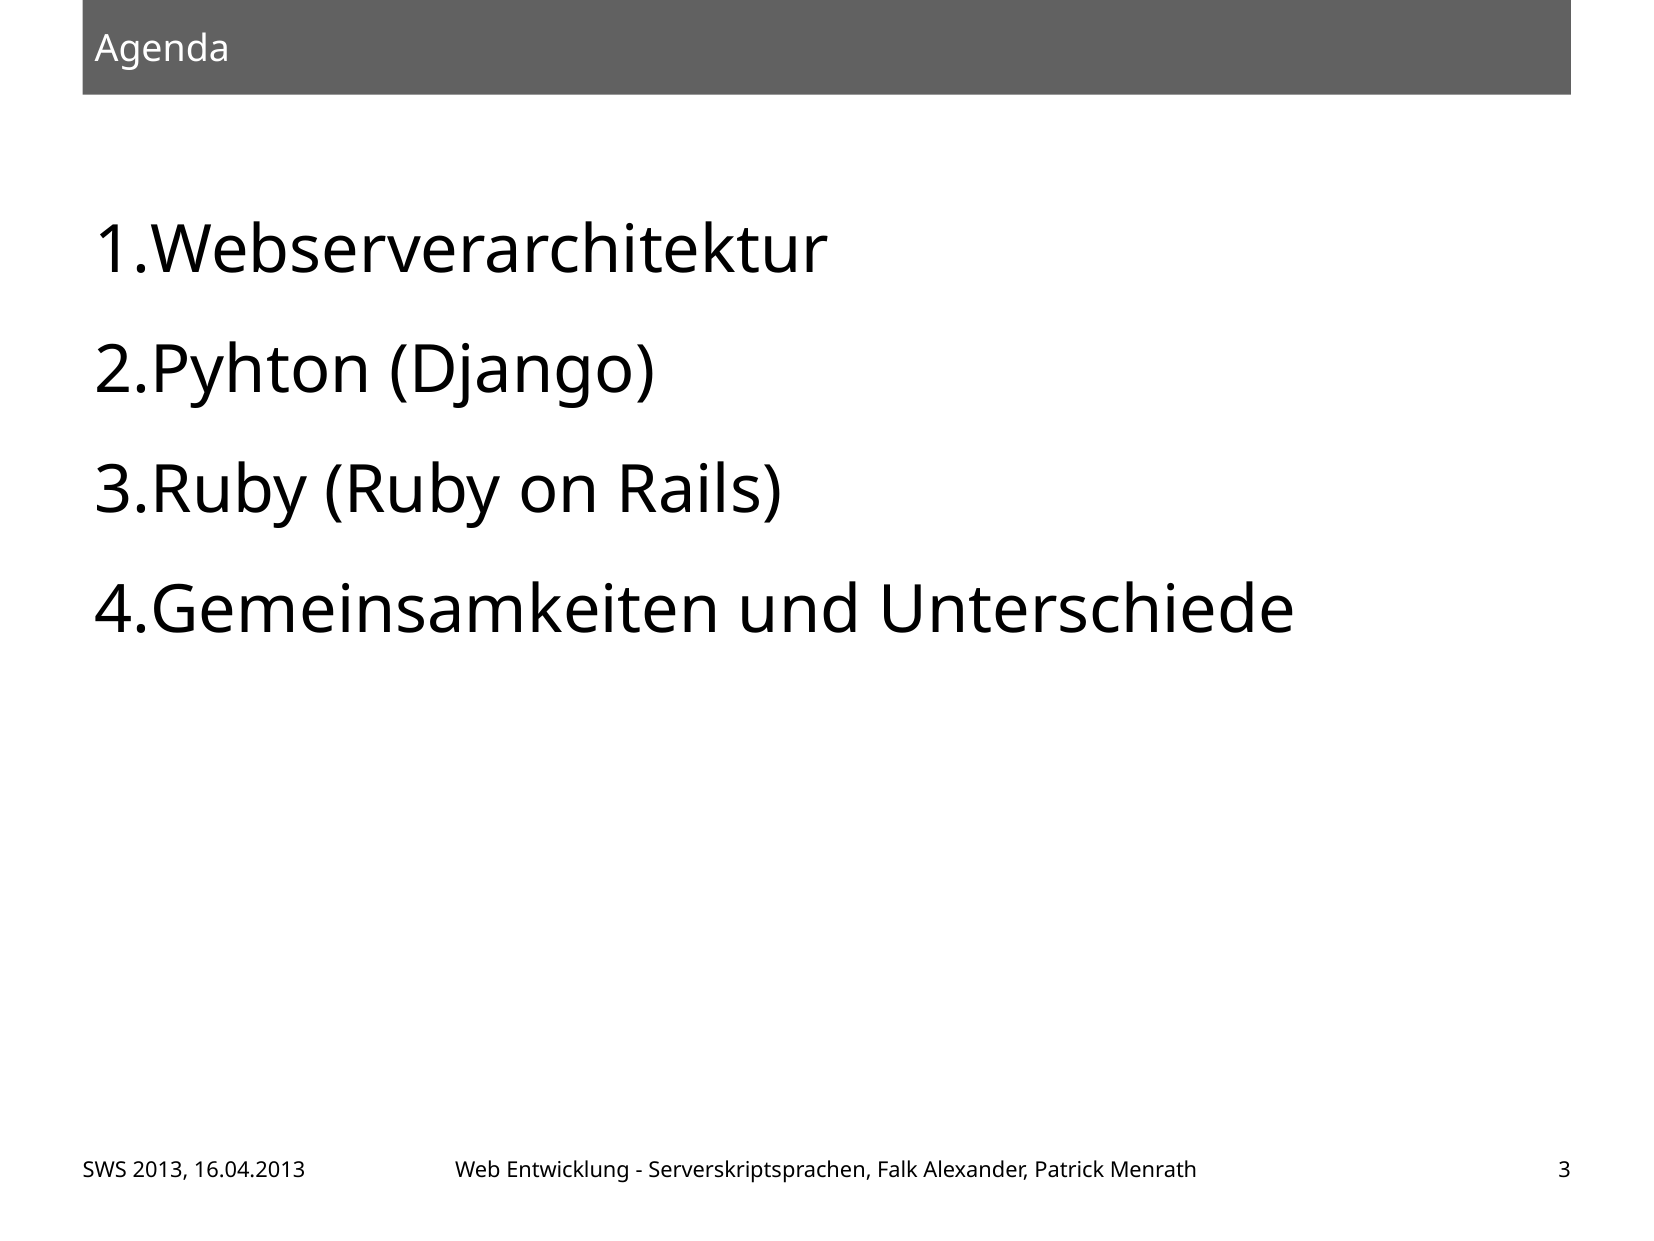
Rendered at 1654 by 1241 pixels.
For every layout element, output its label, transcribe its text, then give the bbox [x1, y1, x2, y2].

title Agenda [82, 0, 1571, 95]
list Webserverarchitektur Pyhton (Django) Ruby (Ruby on Rails) Gemeinsamkeiten und Unterschiede [82, 188, 1571, 909]
